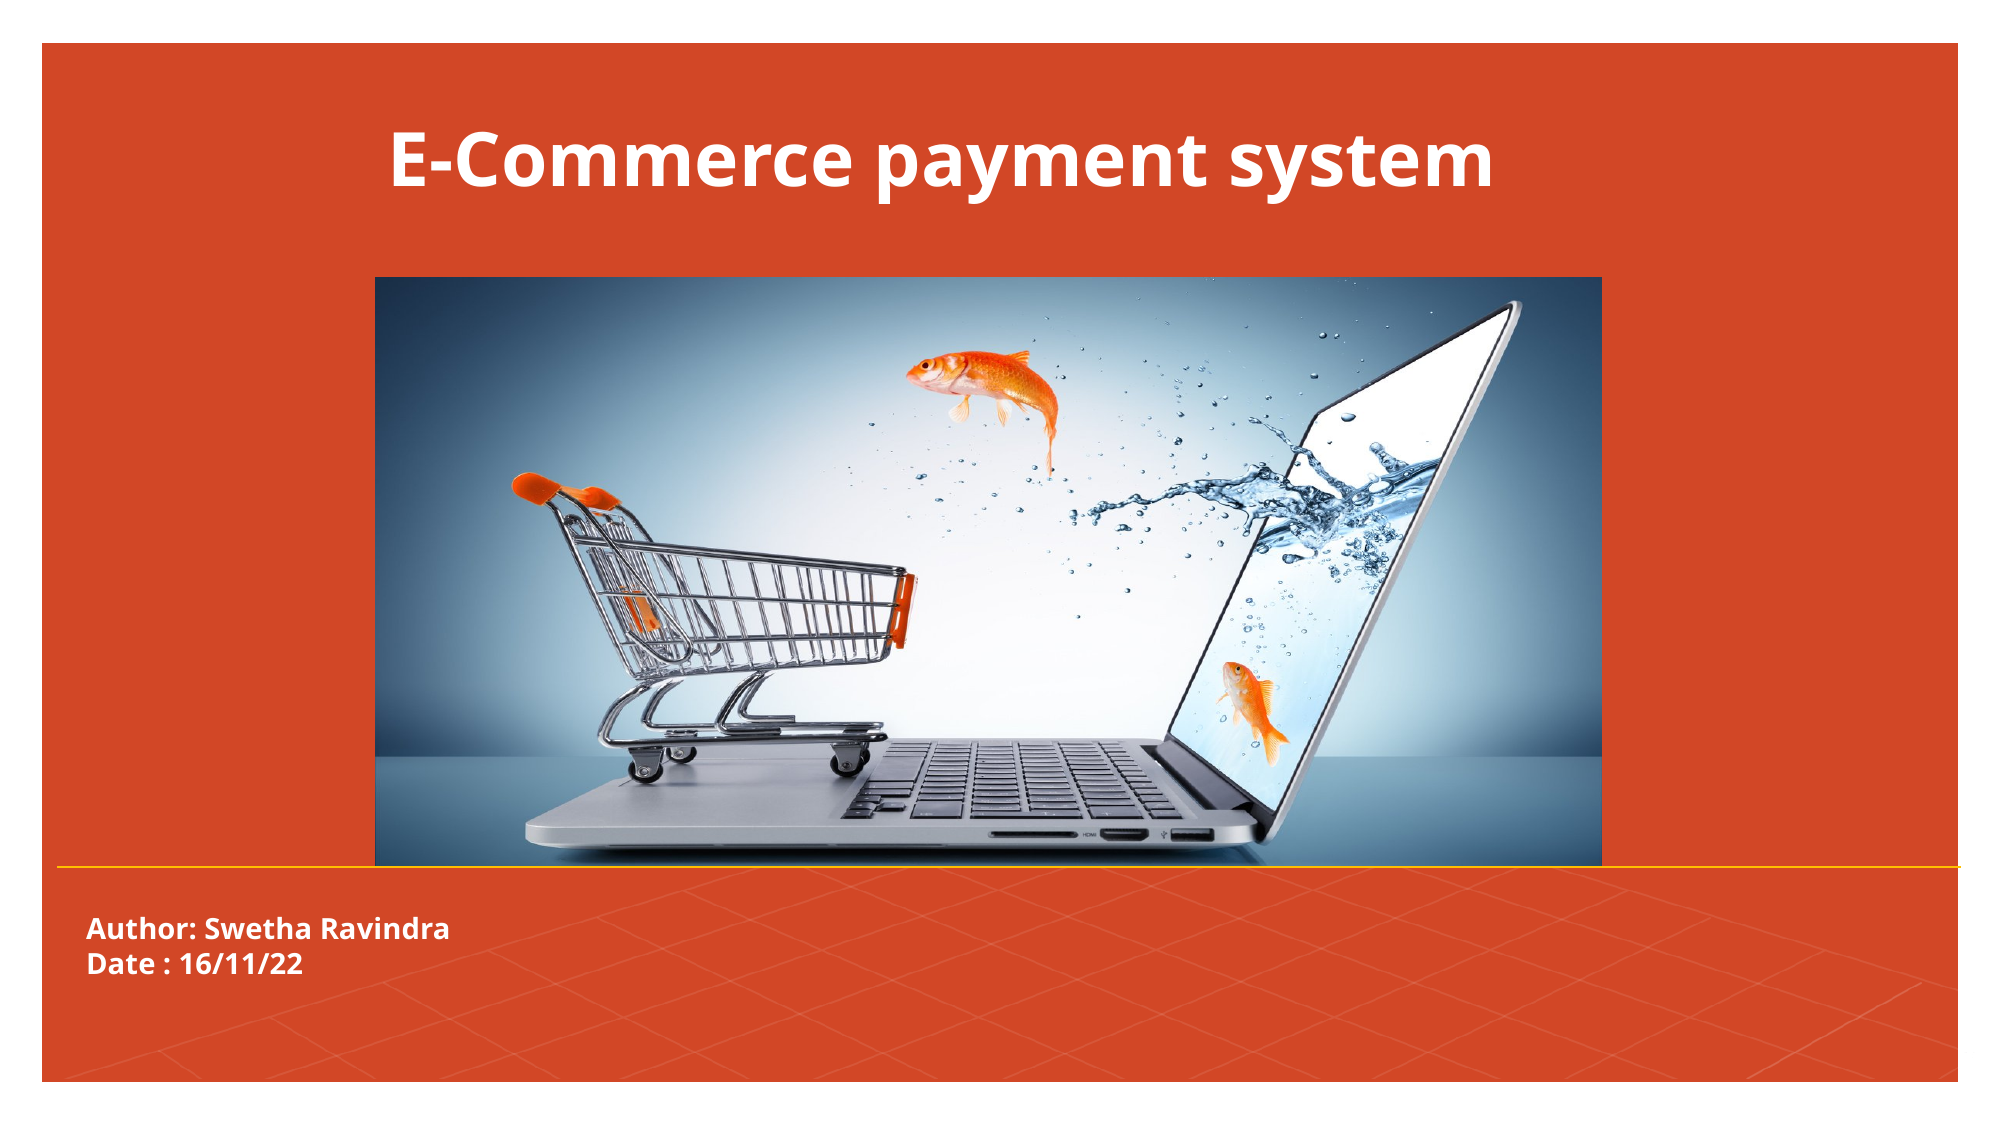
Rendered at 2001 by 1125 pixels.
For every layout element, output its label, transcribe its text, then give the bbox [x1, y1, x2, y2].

title E-Commerce payment system [249, 111, 1635, 235]
picture [375, 277, 1602, 866]
text_box Author: Swetha Ravindra Date : 16/11/22 [71, 910, 651, 1058]
